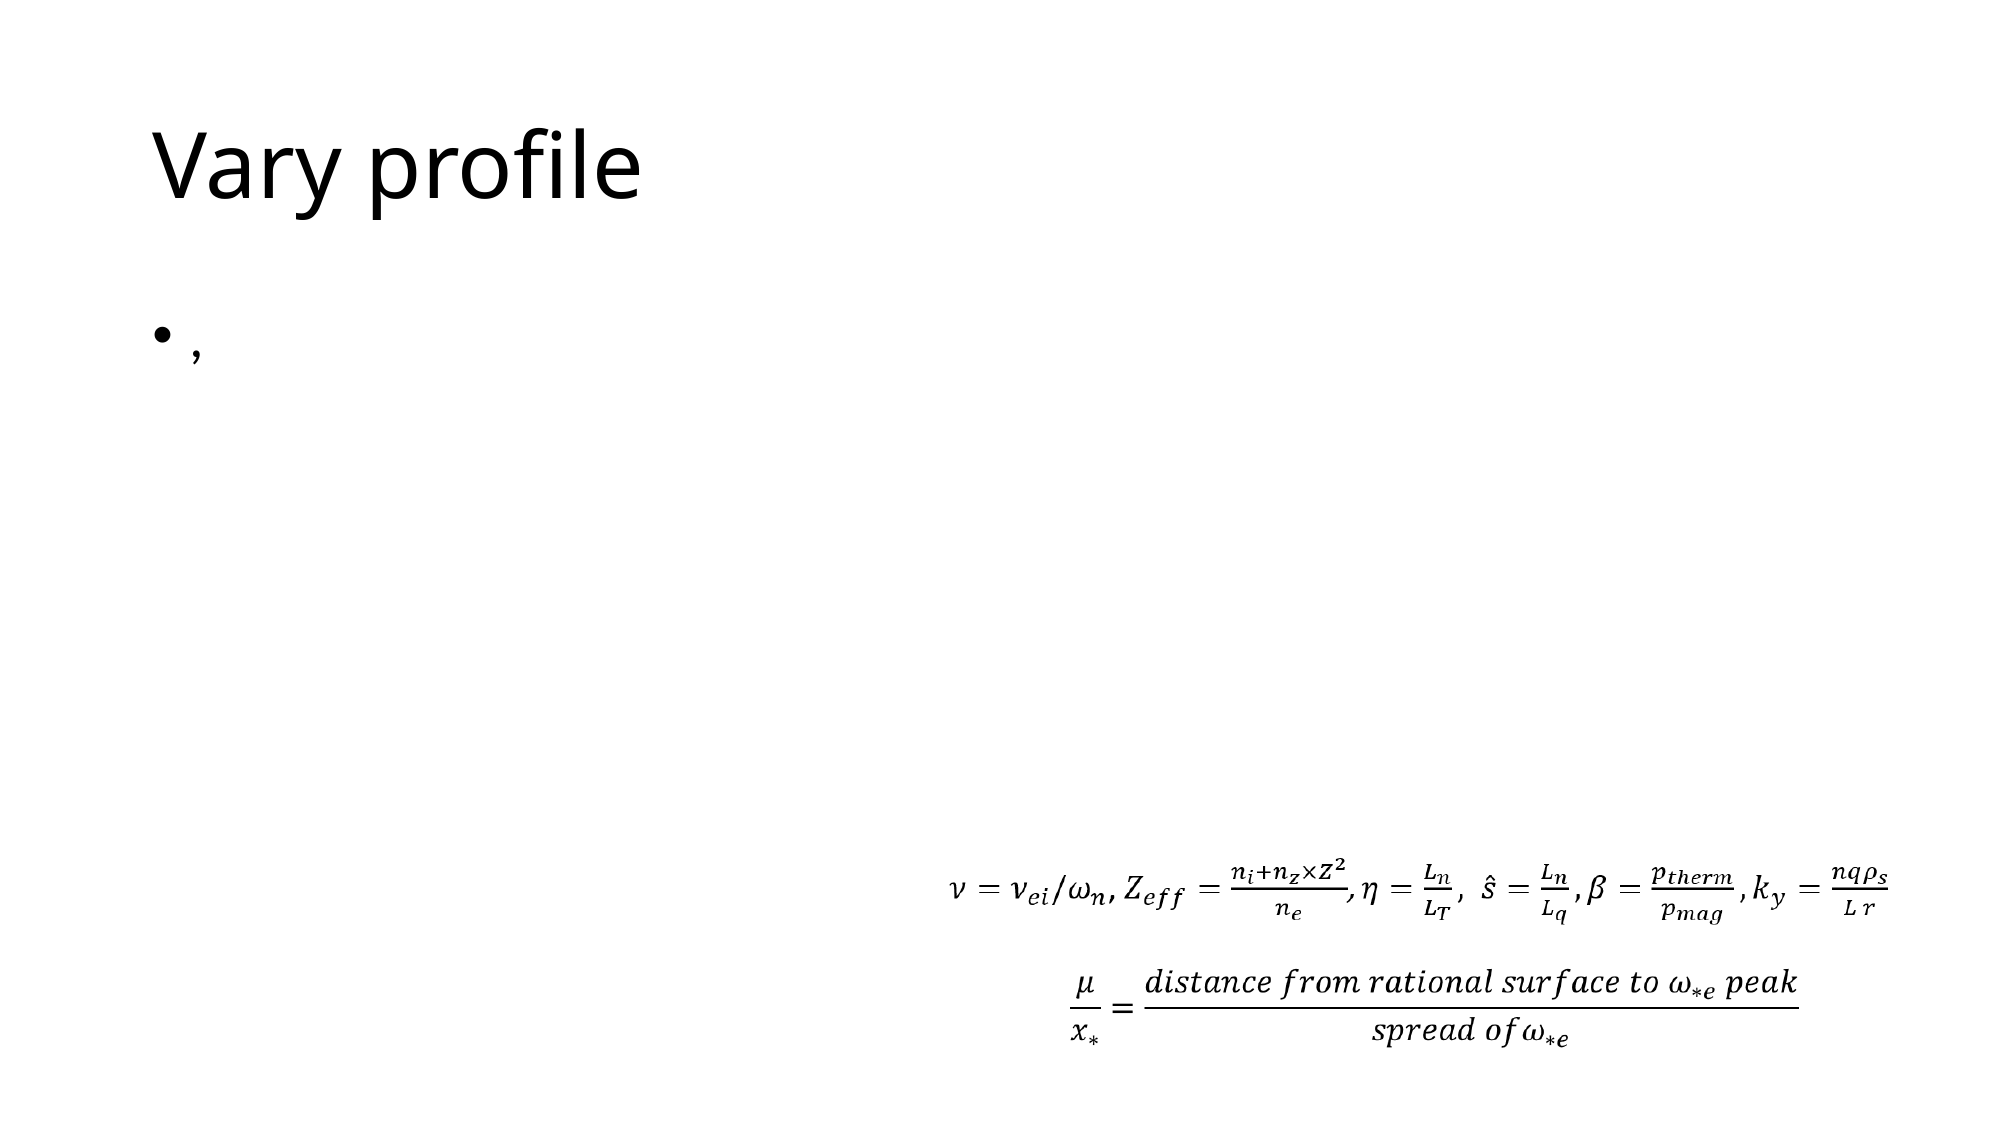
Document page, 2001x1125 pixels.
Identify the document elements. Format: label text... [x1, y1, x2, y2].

list , [137, 299, 1863, 1014]
title Vary profile [137, 59, 1863, 278]
picture [939, 830, 1913, 1066]
